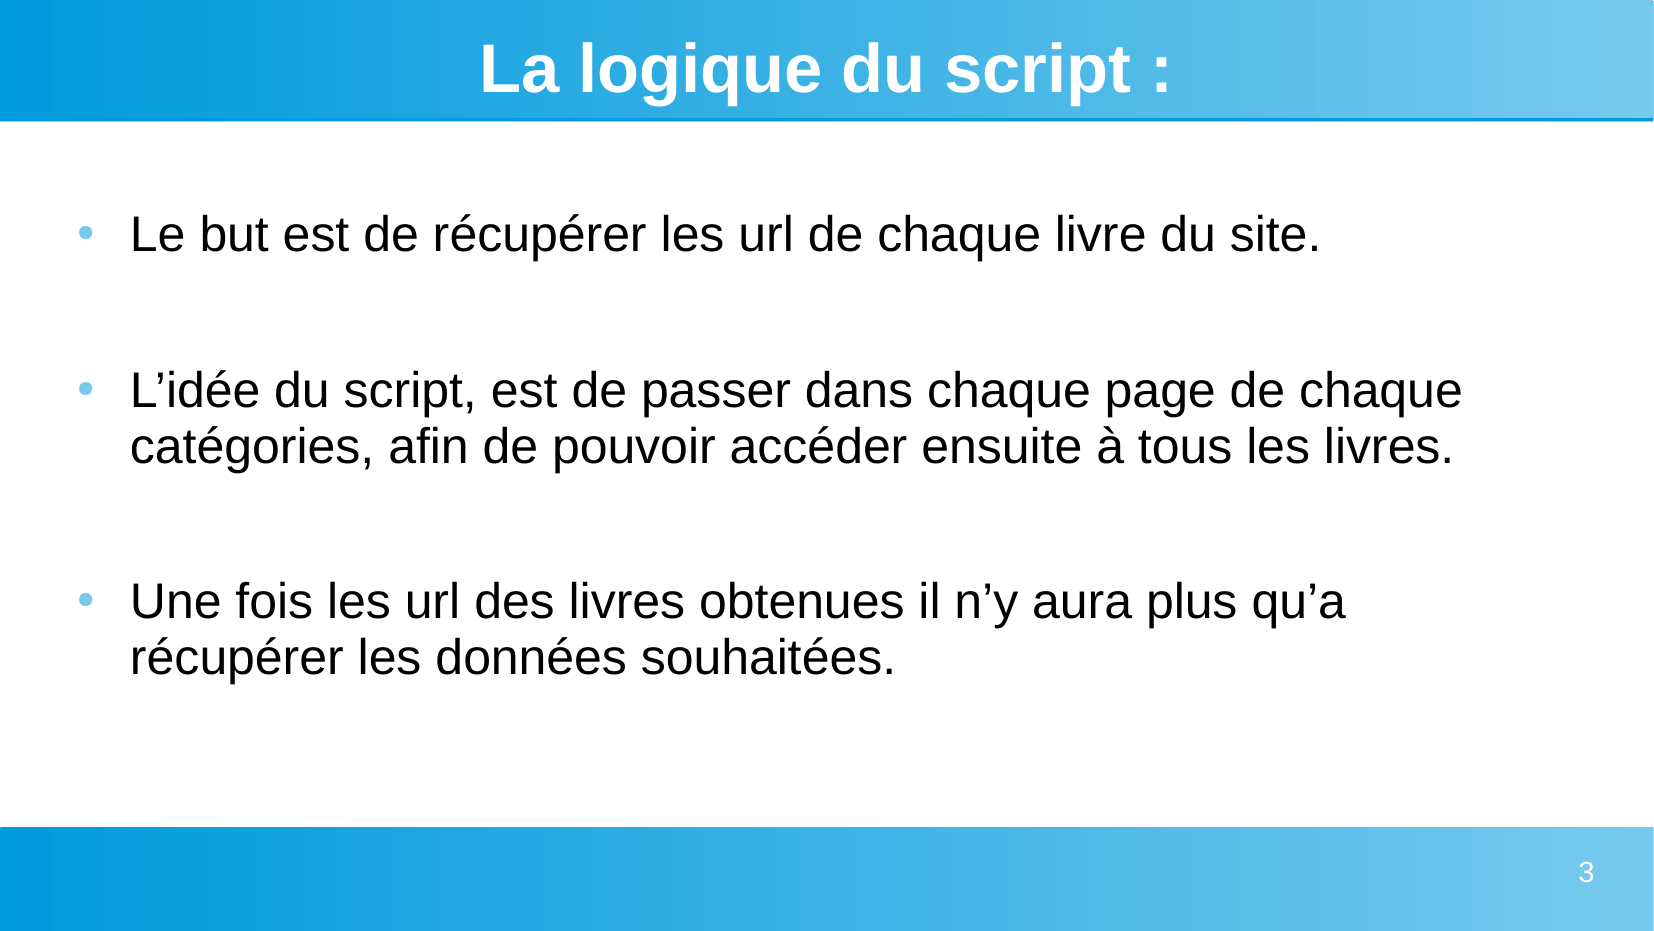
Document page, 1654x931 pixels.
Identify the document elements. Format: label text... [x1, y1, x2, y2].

title La logique du script : [59, 29, 1595, 108]
list Le but est de récupérer les url de chaque livre du site. L’idée du script, est de passer dans chaque page de chaque catégories, afin de pouvoir accéder ensuite à tous les livres. Une fois les url des livres obtenues il n’y aura plus qu’a récupérer les données souhaitées. [59, 206, 1536, 739]
